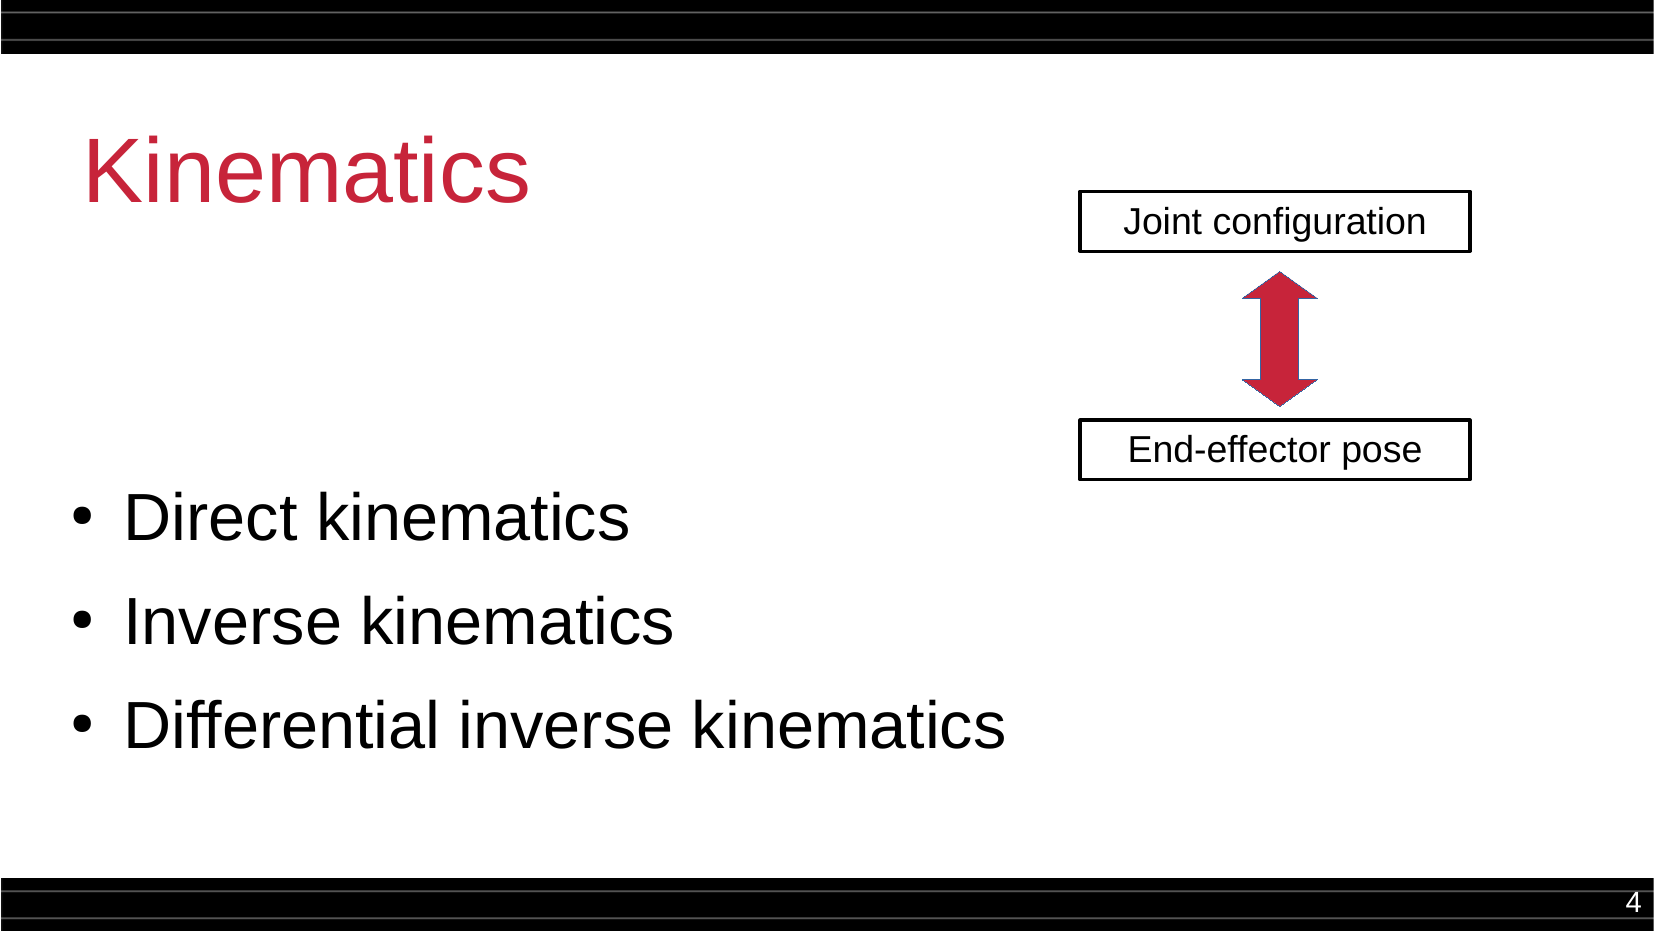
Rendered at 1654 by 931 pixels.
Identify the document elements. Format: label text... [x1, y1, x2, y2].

picture [1, 878, 1654, 931]
title Kinematics [82, 92, 1571, 249]
list Direct kinematics Inverse kinematics Differential inverse kinematics [52, 480, 1066, 824]
text_box [1242, 271, 1318, 407]
text_box End-effector pose [1080, 420, 1471, 480]
text_box Joint configuration [1080, 191, 1471, 252]
picture [1, 0, 1654, 54]
